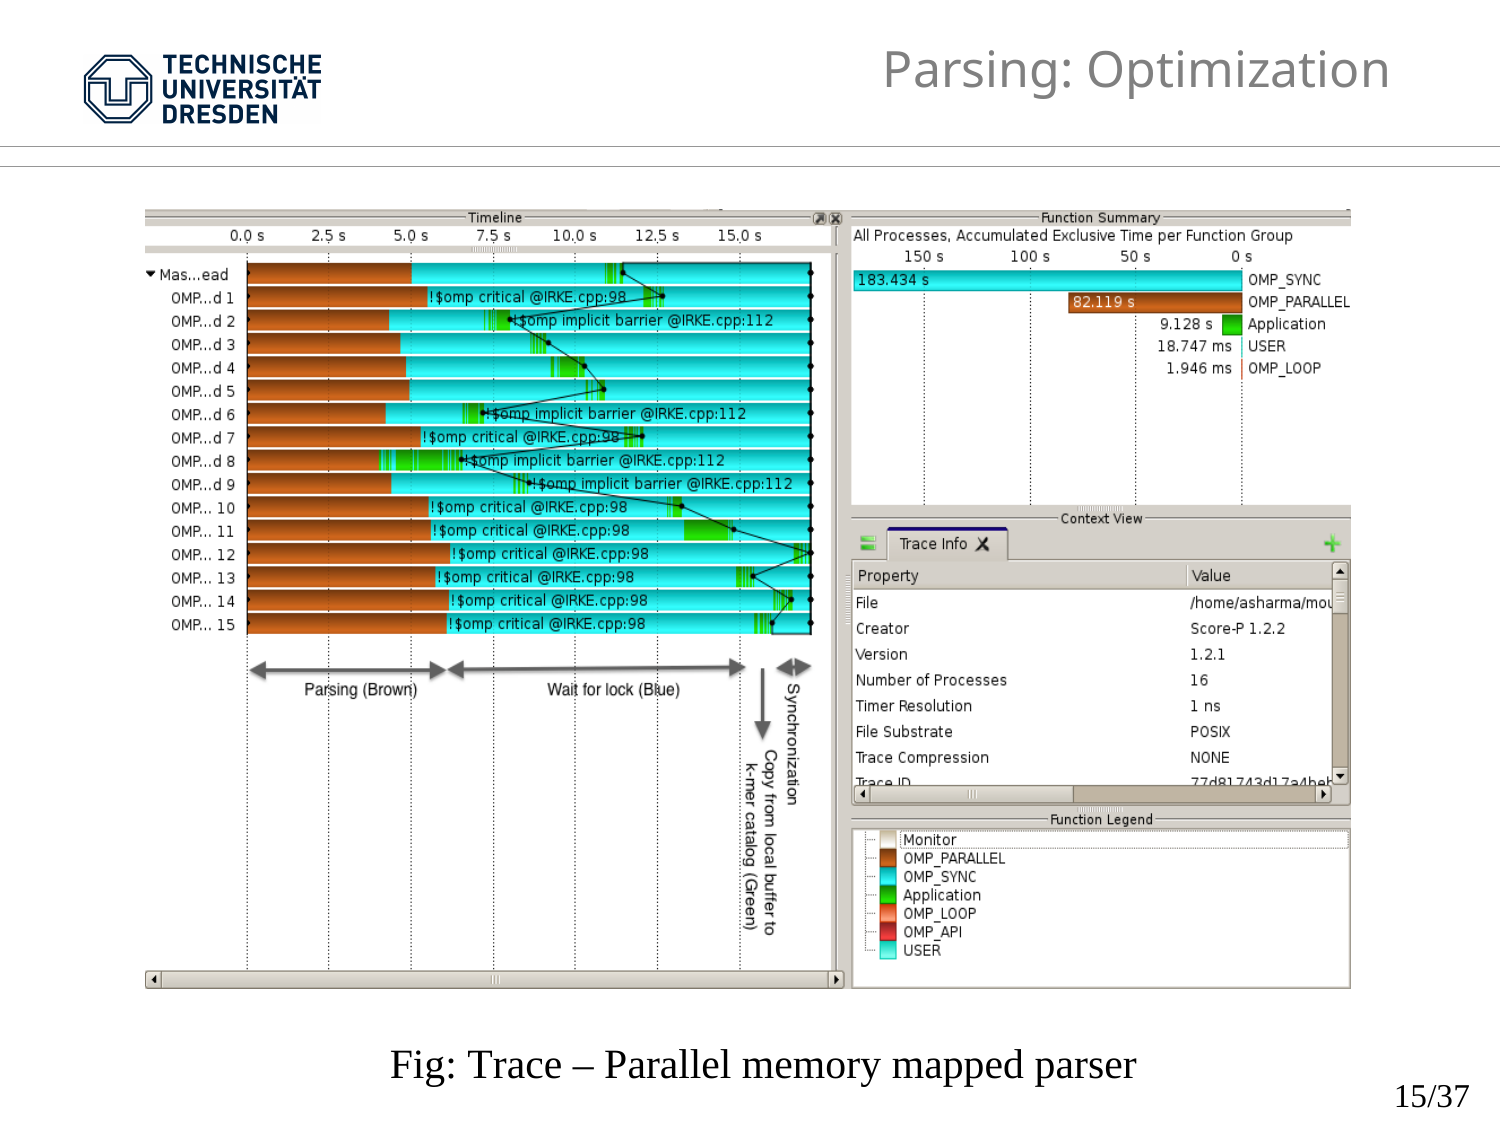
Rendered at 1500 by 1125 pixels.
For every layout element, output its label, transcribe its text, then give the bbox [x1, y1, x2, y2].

title Parsing: Optimization [620, 0, 1392, 136]
picture [145, 209, 1351, 989]
picture [83, 54, 321, 124]
text_box Fig: Trace – Parallel memory mapped parser [375, 1033, 1201, 1096]
